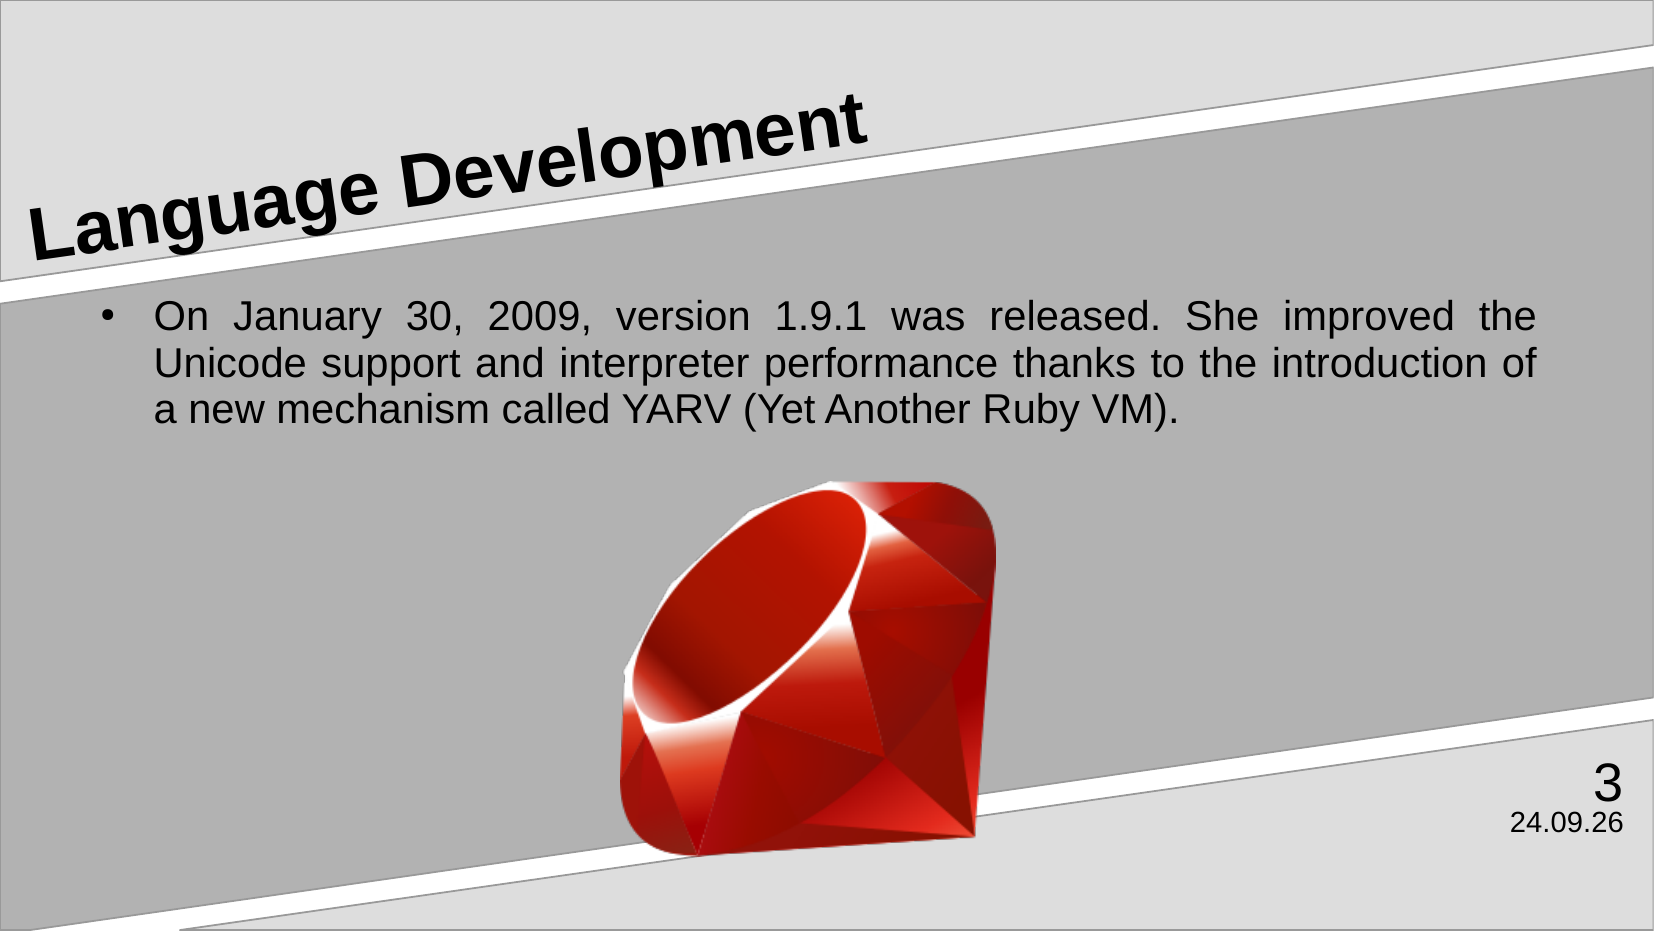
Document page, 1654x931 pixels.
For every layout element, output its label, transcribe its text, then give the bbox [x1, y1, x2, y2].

title Language Development [10, 0, 1497, 278]
list On January 30, 2009, version 1.9.1 was released. She improved the Unicode support and interpreter performance thanks to the introduction of a new mechanism called YARV (Yet Another Ruby VM). [82, 292, 1538, 833]
picture [620, 481, 996, 857]
